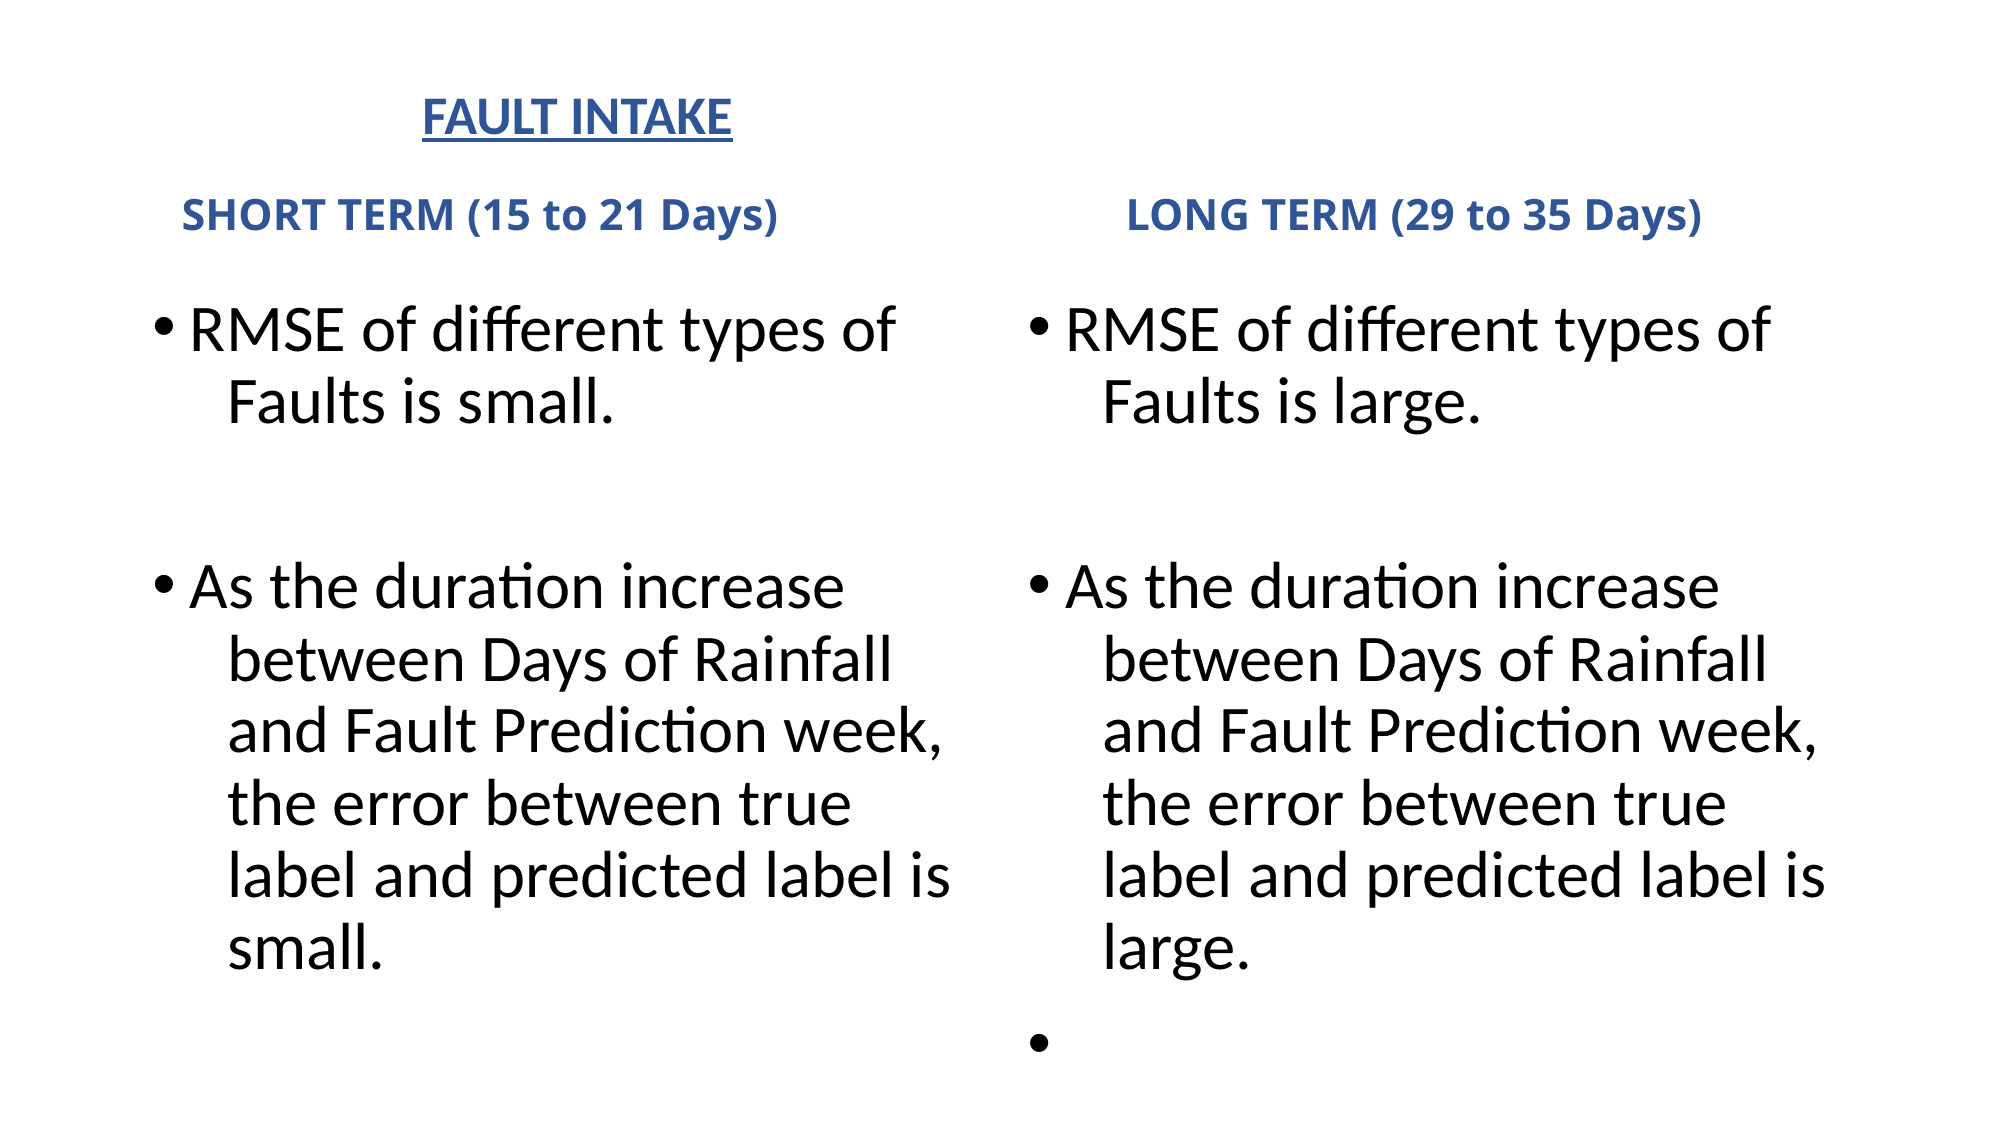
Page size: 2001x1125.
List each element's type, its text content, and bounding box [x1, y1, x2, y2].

list RMSE of different types of Faults is small. As the duration increase between Days of Rainfall and Fault Prediction week, the error between true label and predicted label is small. [137, 285, 988, 1014]
title FAULT INTAKE SHORT TERM (15 to 21 Days) LONG TERM (29 to 35 Days) [137, 31, 1863, 250]
list RMSE of different types of Faults is large. As the duration increase between Days of Rainfall and Fault Prediction week, the error between true label and predicted label is large. [1012, 285, 1863, 1014]
